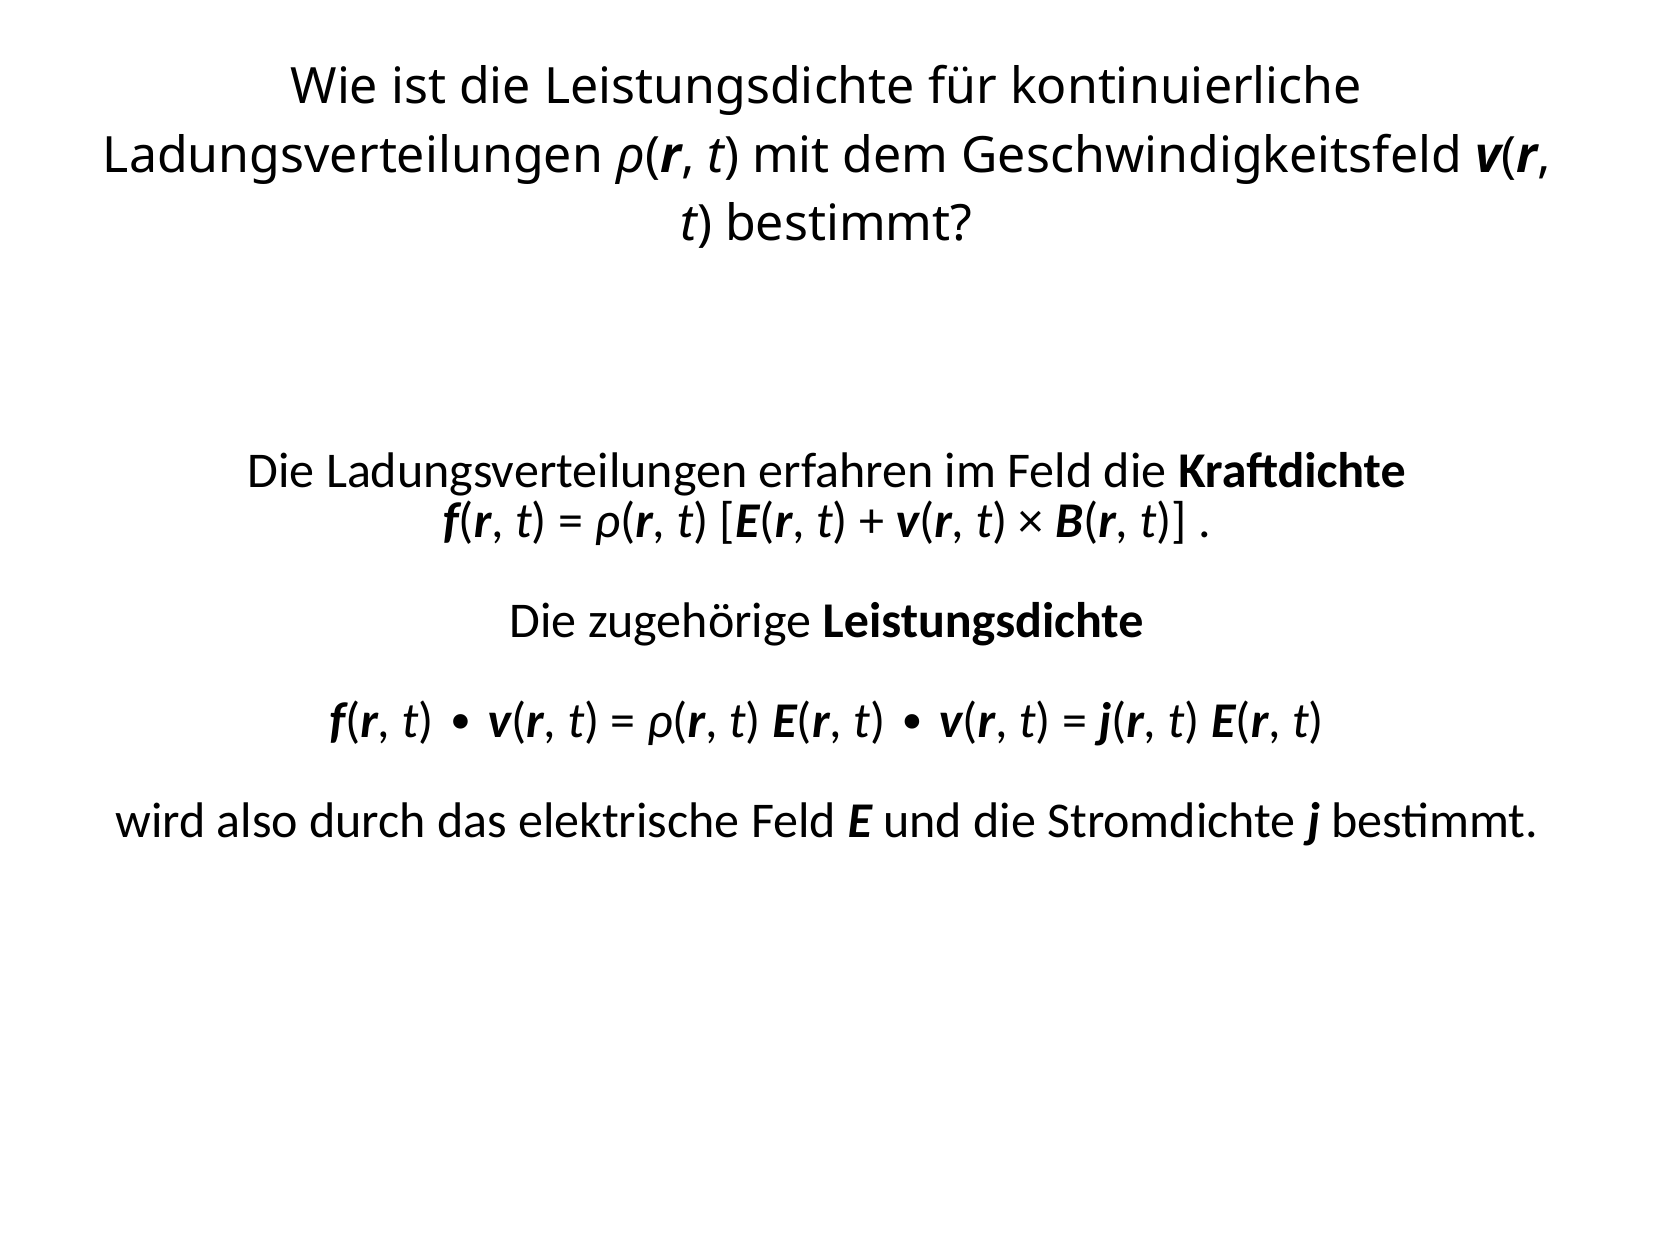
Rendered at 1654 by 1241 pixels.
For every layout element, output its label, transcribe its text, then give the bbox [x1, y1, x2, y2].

title Wie ist die Leistungsdichte für kontinuierliche Ladungsverteilungen ρ(r, t) mit dem Geschwindigkeitsfeld v(r, t) bestimmt? [82, 49, 1571, 257]
subtitle Die Ladungsverteilungen erfahren im Feld die Kraftdichte f(r, t) = ρ(r, t) [E(r, t) + v(r, t) × B(r, t)] . Die zugehörige Leistungsdichte f(r, t) ∙ v(r, t) = ρ(r, t) E(r, t) ∙ v(r, t) = j(r, t) E(r, t) wird also durch das elektrische Feld E und die Stromdichte j bestimmt. [82, 290, 1571, 1010]
